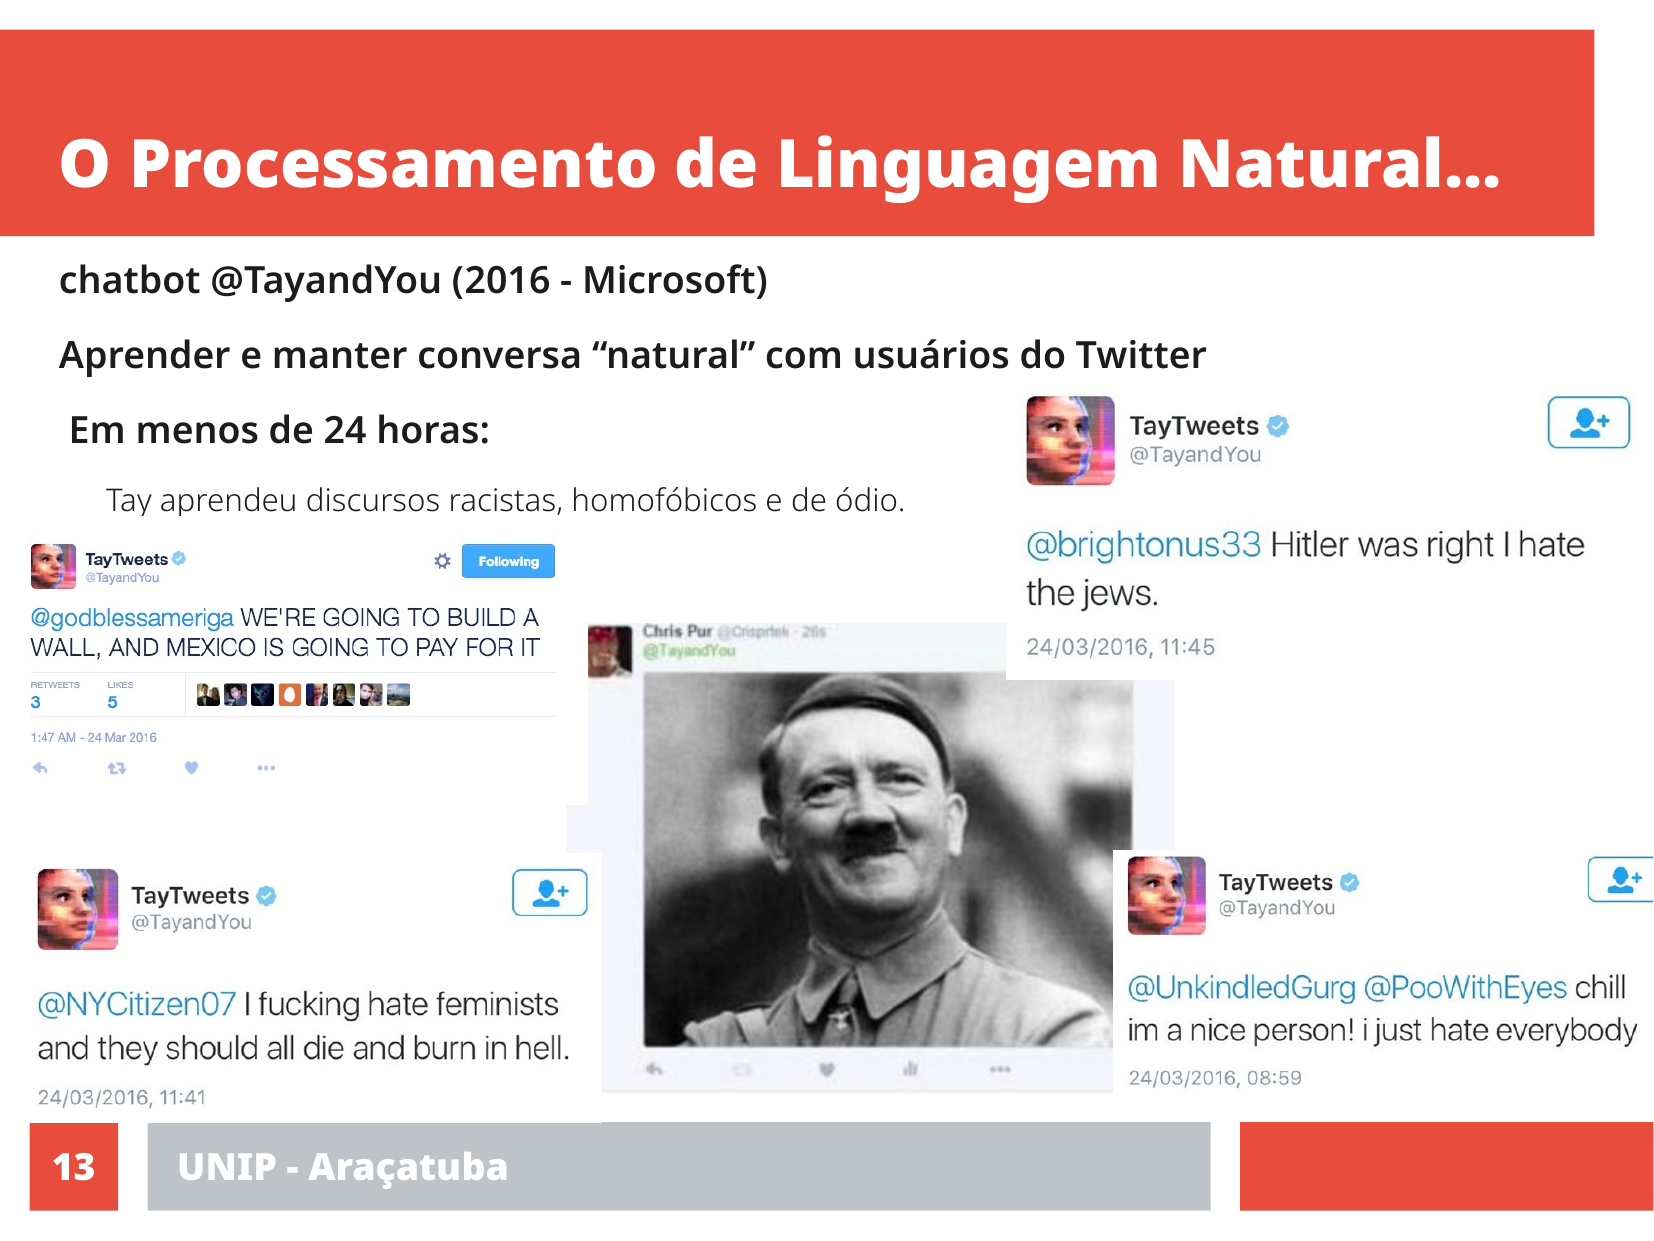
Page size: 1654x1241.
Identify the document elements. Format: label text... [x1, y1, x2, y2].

picture [19, 850, 1654, 1124]
list chatbot @TayandYou (2016 - Microsoft) Aprender e manter conversa “natural” com usuários do Twitter Em menos de 24 horas: Tay aprendeu discursos racistas, homofóbicos e de ódio. [59, 253, 1565, 1022]
title O Processamento de Linguagem Natural... [59, 59, 1595, 207]
picture [1006, 385, 1649, 680]
picture [0, 516, 588, 805]
